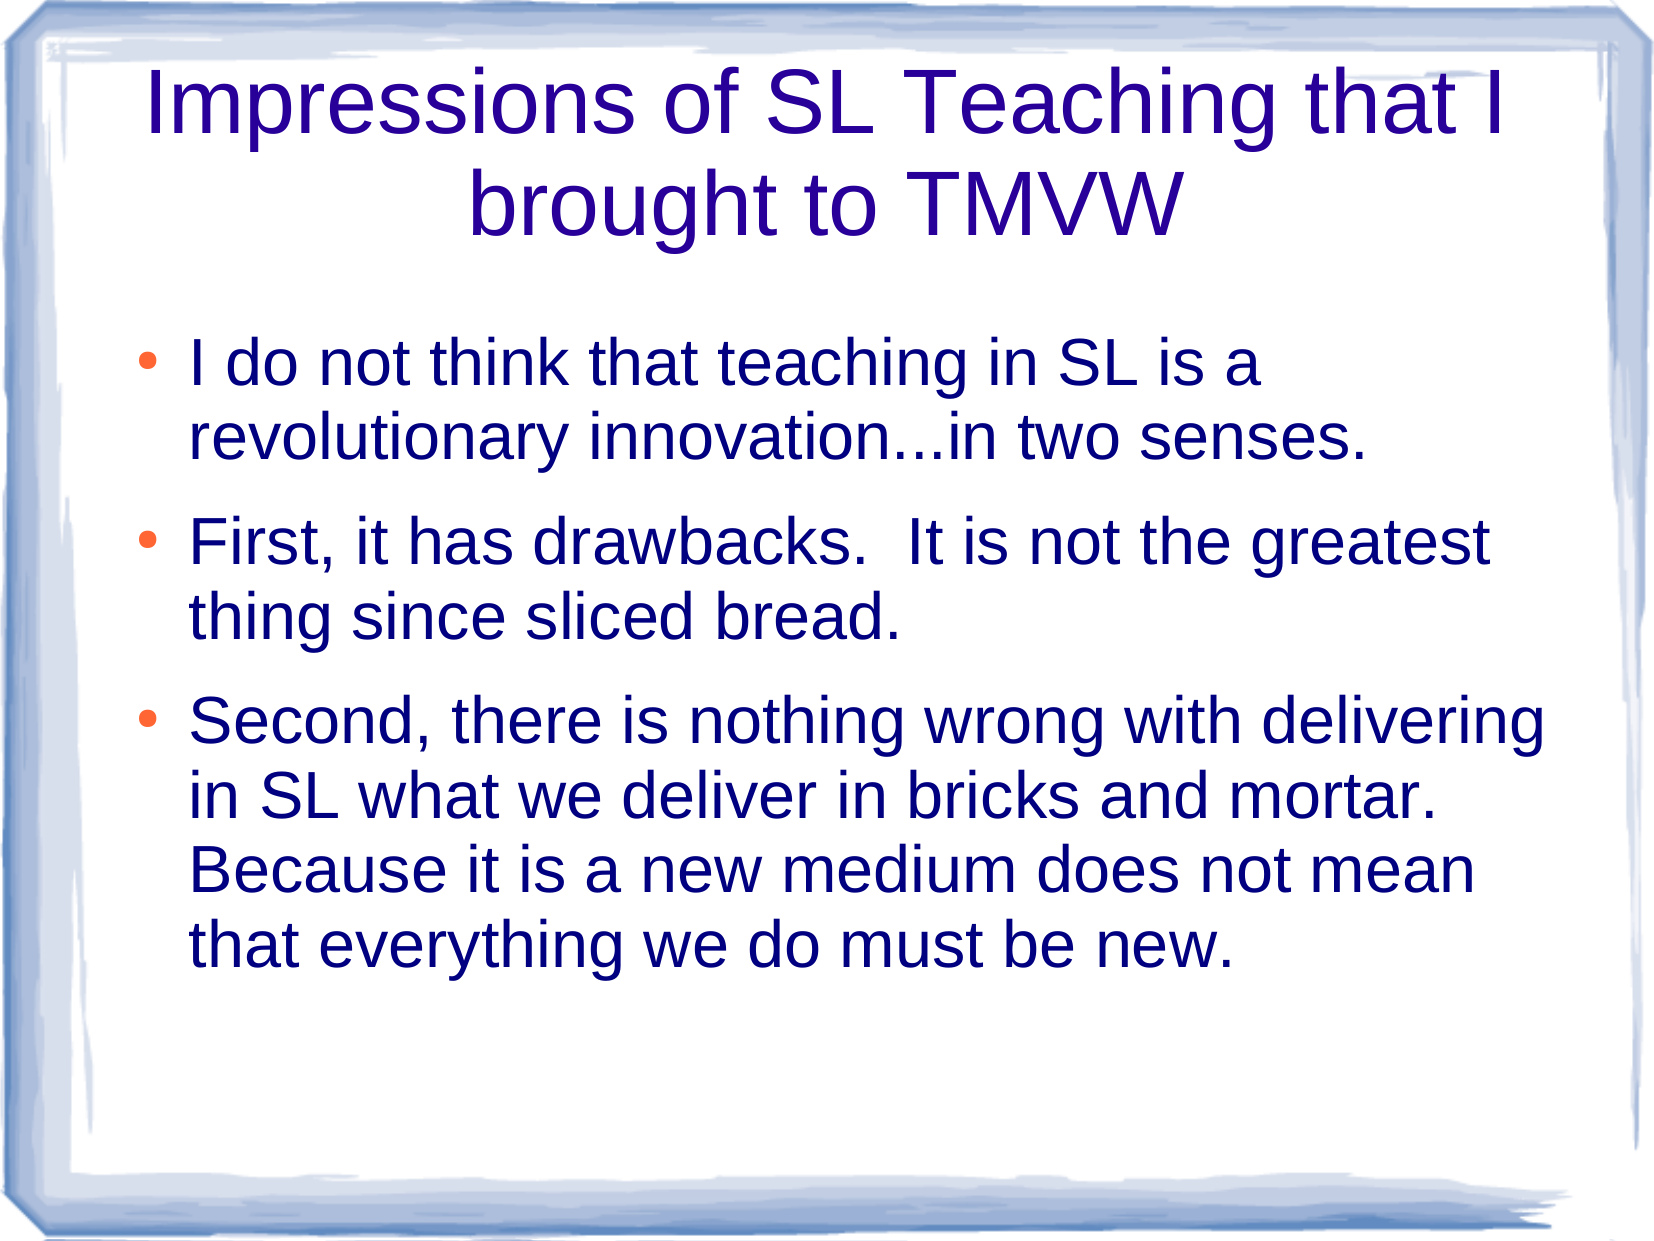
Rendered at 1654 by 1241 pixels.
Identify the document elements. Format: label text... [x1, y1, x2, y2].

list I do not think that teaching in SL is a revolutionary innovation...in two senses. First, it has drawbacks. It is not the greatest thing since sliced bread. Second, there is nothing wrong with delivering in SL what we deliver in bricks and mortar. Because it is a new medium does not mean that everything we do must be new. [118, 324, 1571, 1004]
title Impressions of SL Teaching that I brought to TMVW [82, 49, 1571, 257]
picture [0, 0, 1654, 1241]
